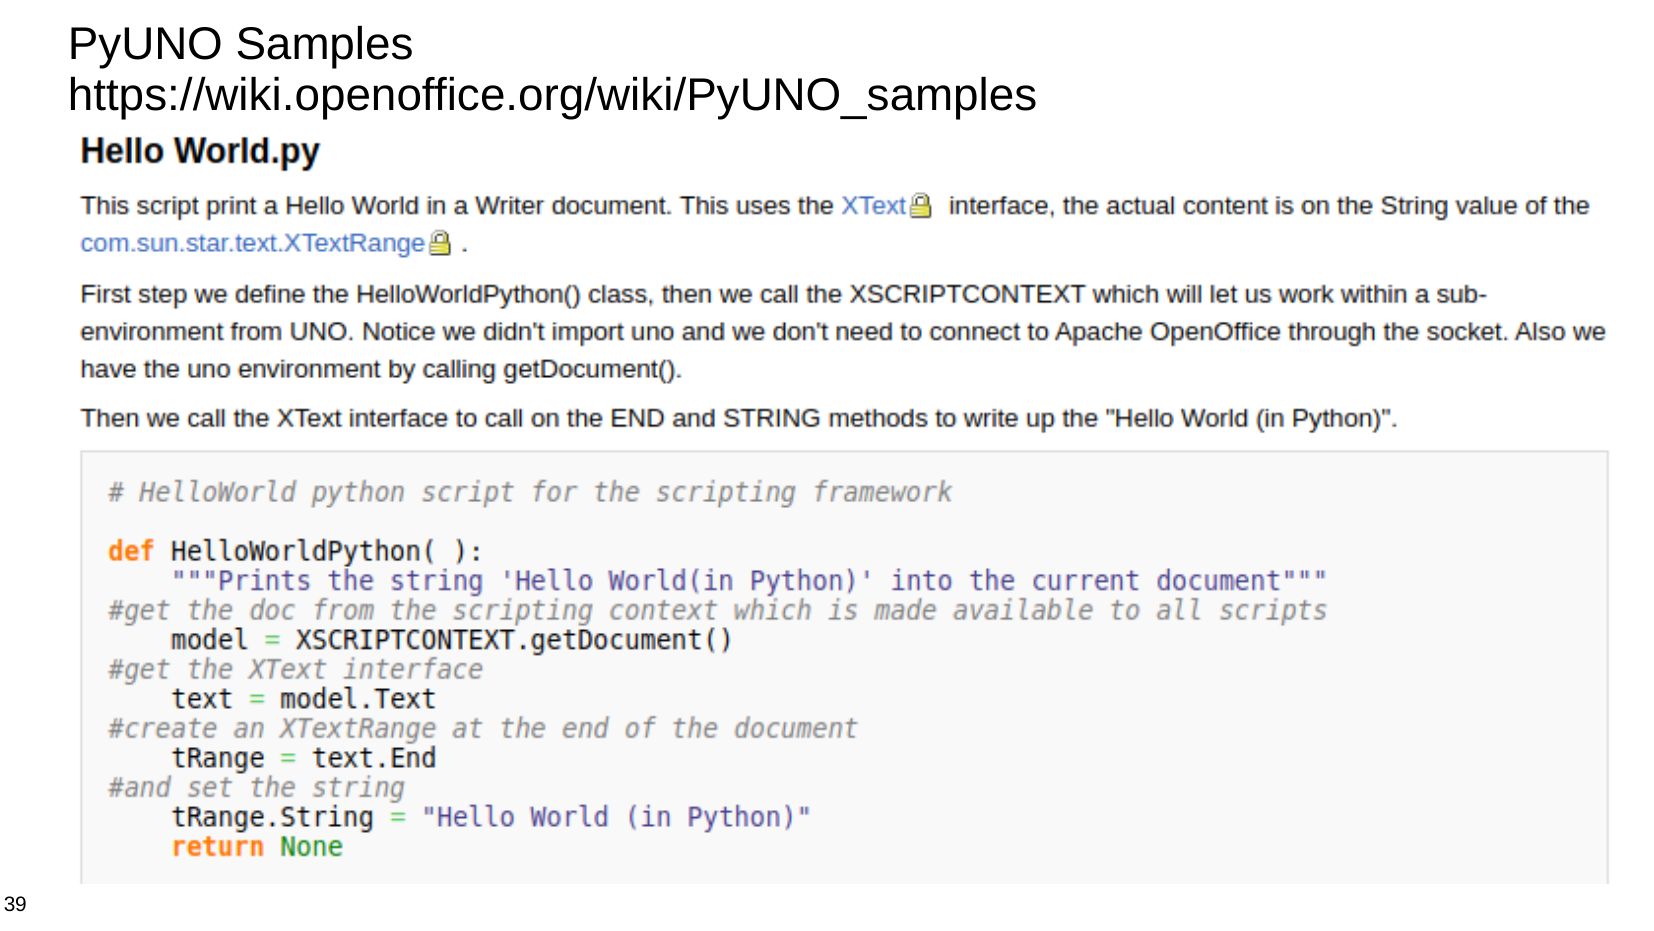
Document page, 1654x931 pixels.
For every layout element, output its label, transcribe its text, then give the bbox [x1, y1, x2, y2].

picture [67, 124, 1631, 885]
text_box <number> [0, 885, 113, 924]
subtitle PyUNO Samples https://wiki.openoffice.org/wiki/PyUNO_samples [67, 17, 1557, 124]
